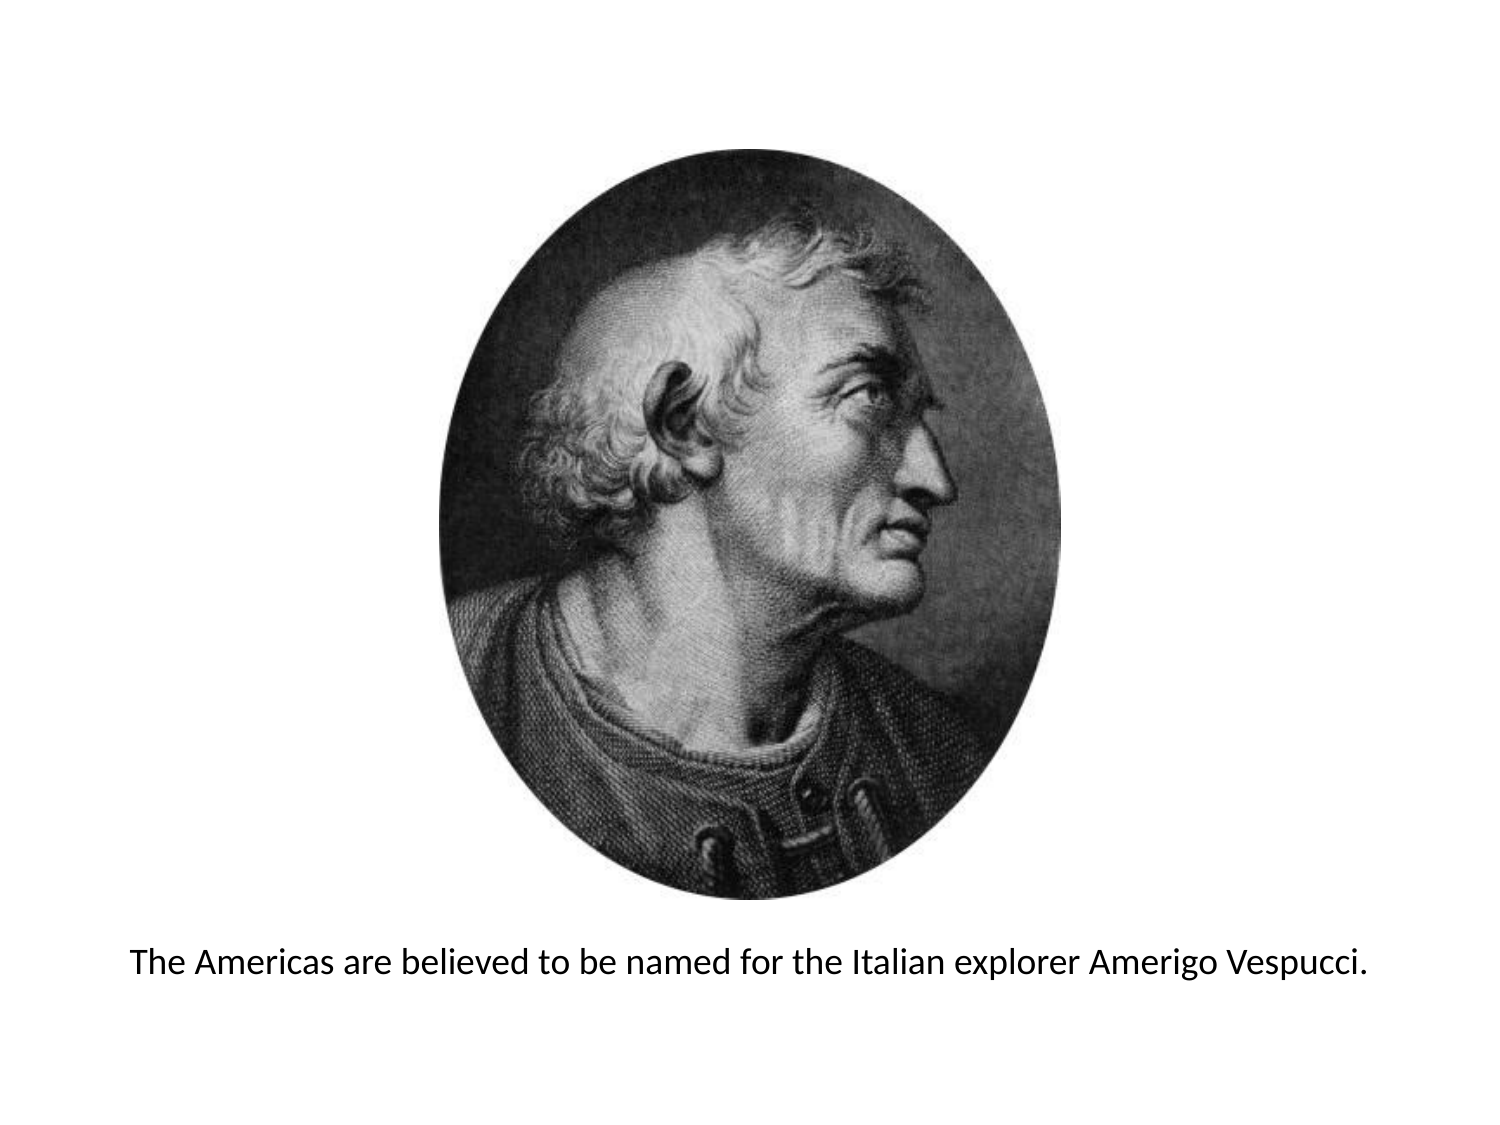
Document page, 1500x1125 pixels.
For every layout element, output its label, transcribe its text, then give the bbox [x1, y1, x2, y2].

text_box The Americas are believed to be named for the Italian explorer Amerigo Vespucci. [114, 929, 1385, 990]
picture [439, 149, 1061, 900]
